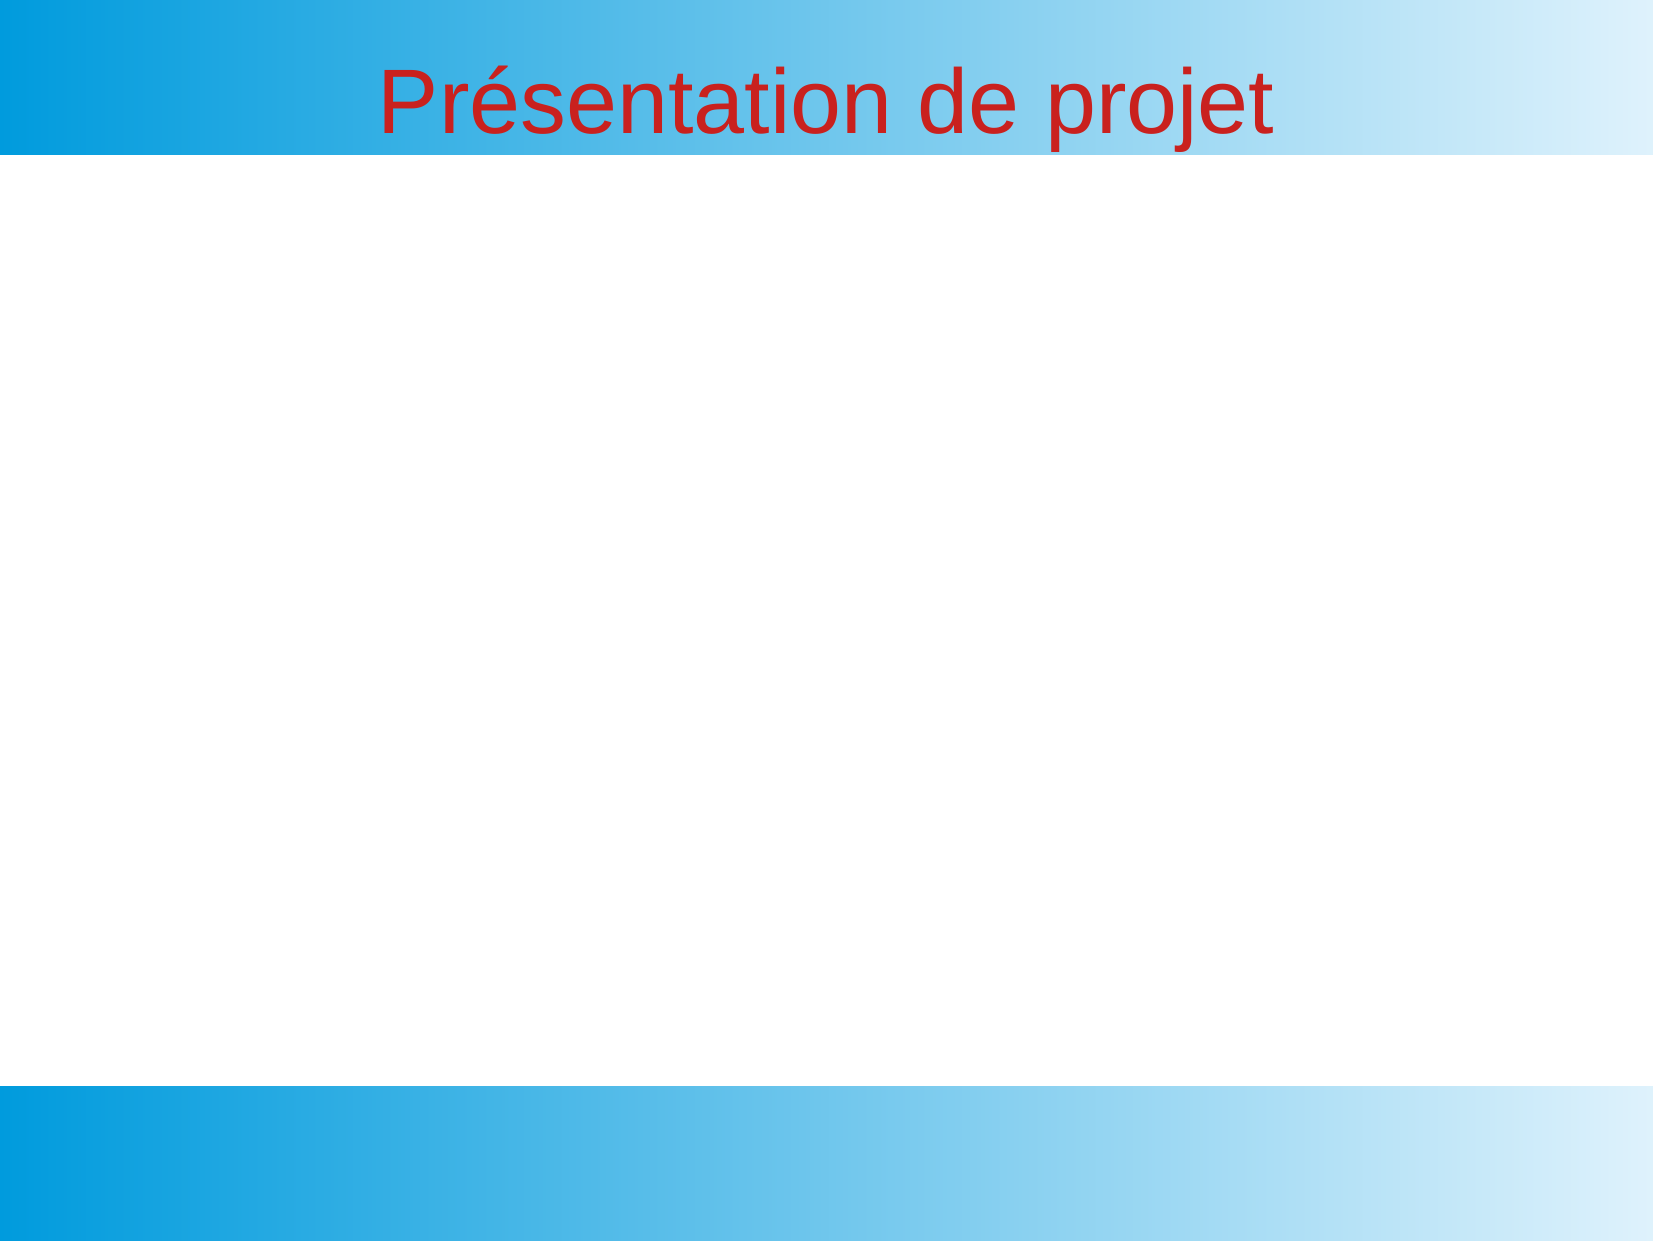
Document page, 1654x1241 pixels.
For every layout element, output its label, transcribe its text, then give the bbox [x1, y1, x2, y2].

title Présentation de projet [82, 49, 1571, 155]
